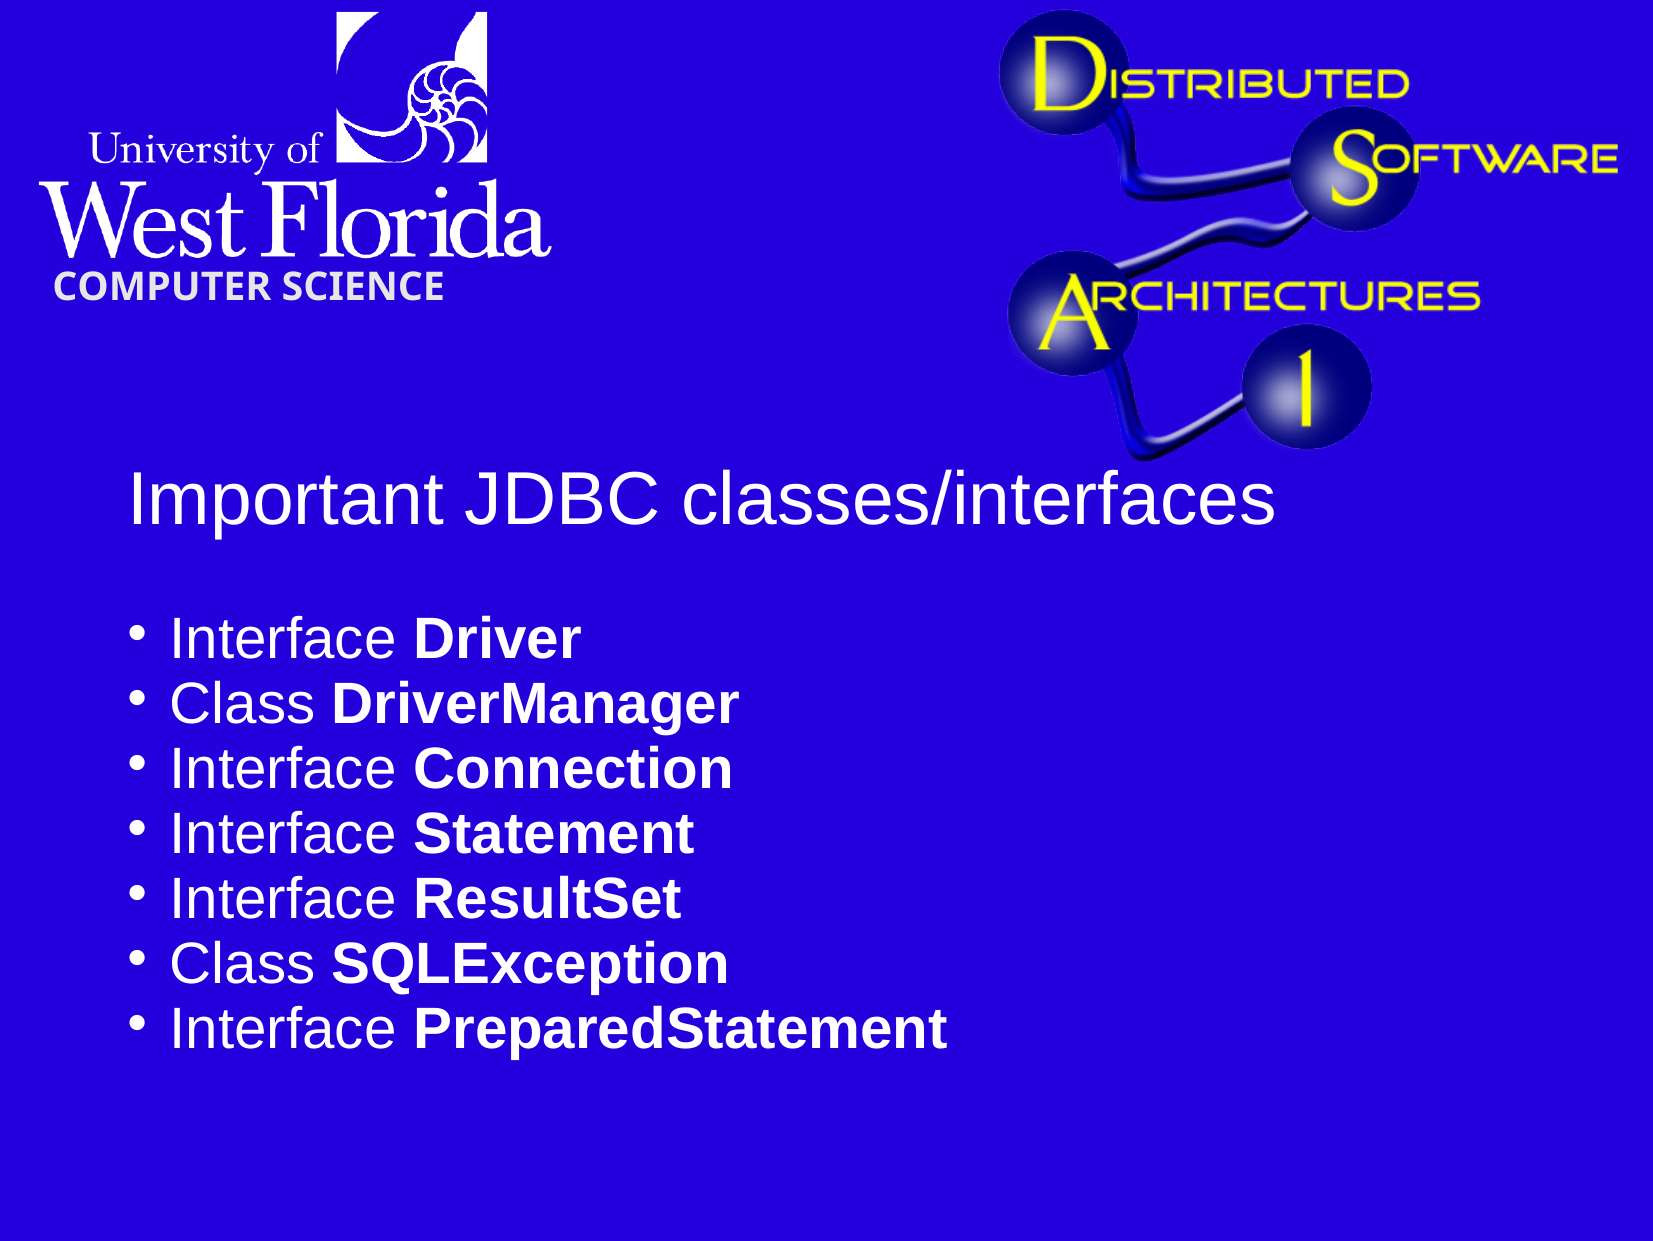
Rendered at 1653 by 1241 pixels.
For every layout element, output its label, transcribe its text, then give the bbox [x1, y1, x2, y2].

text_box Important JDBC classes/interfaces Interface Driver Class DriverManager Interface Connection Interface Statement Interface ResultSet Class SQLException Interface PreparedStatement [112, 450, 1426, 801]
picture [910, 0, 1653, 506]
text_box COMPUTER SCIENCE [37, 262, 563, 316]
picture [37, 0, 559, 262]
